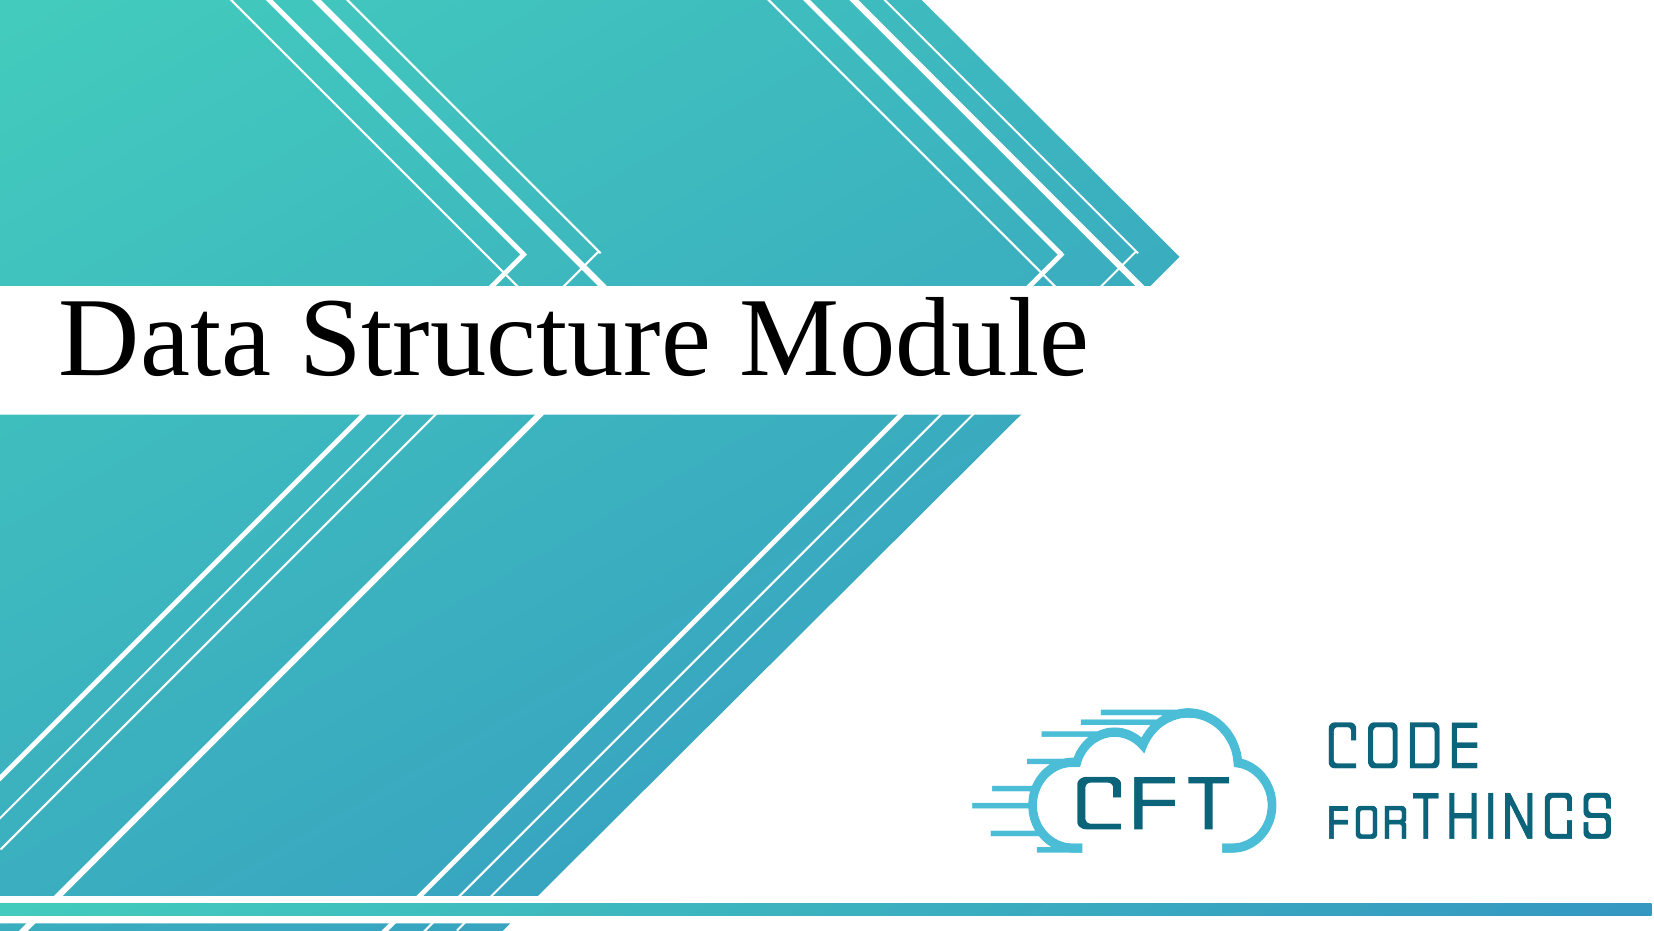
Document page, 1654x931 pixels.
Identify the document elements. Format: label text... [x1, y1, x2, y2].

picture [972, 708, 1611, 853]
title Data Structure Module [59, 212, 1267, 462]
